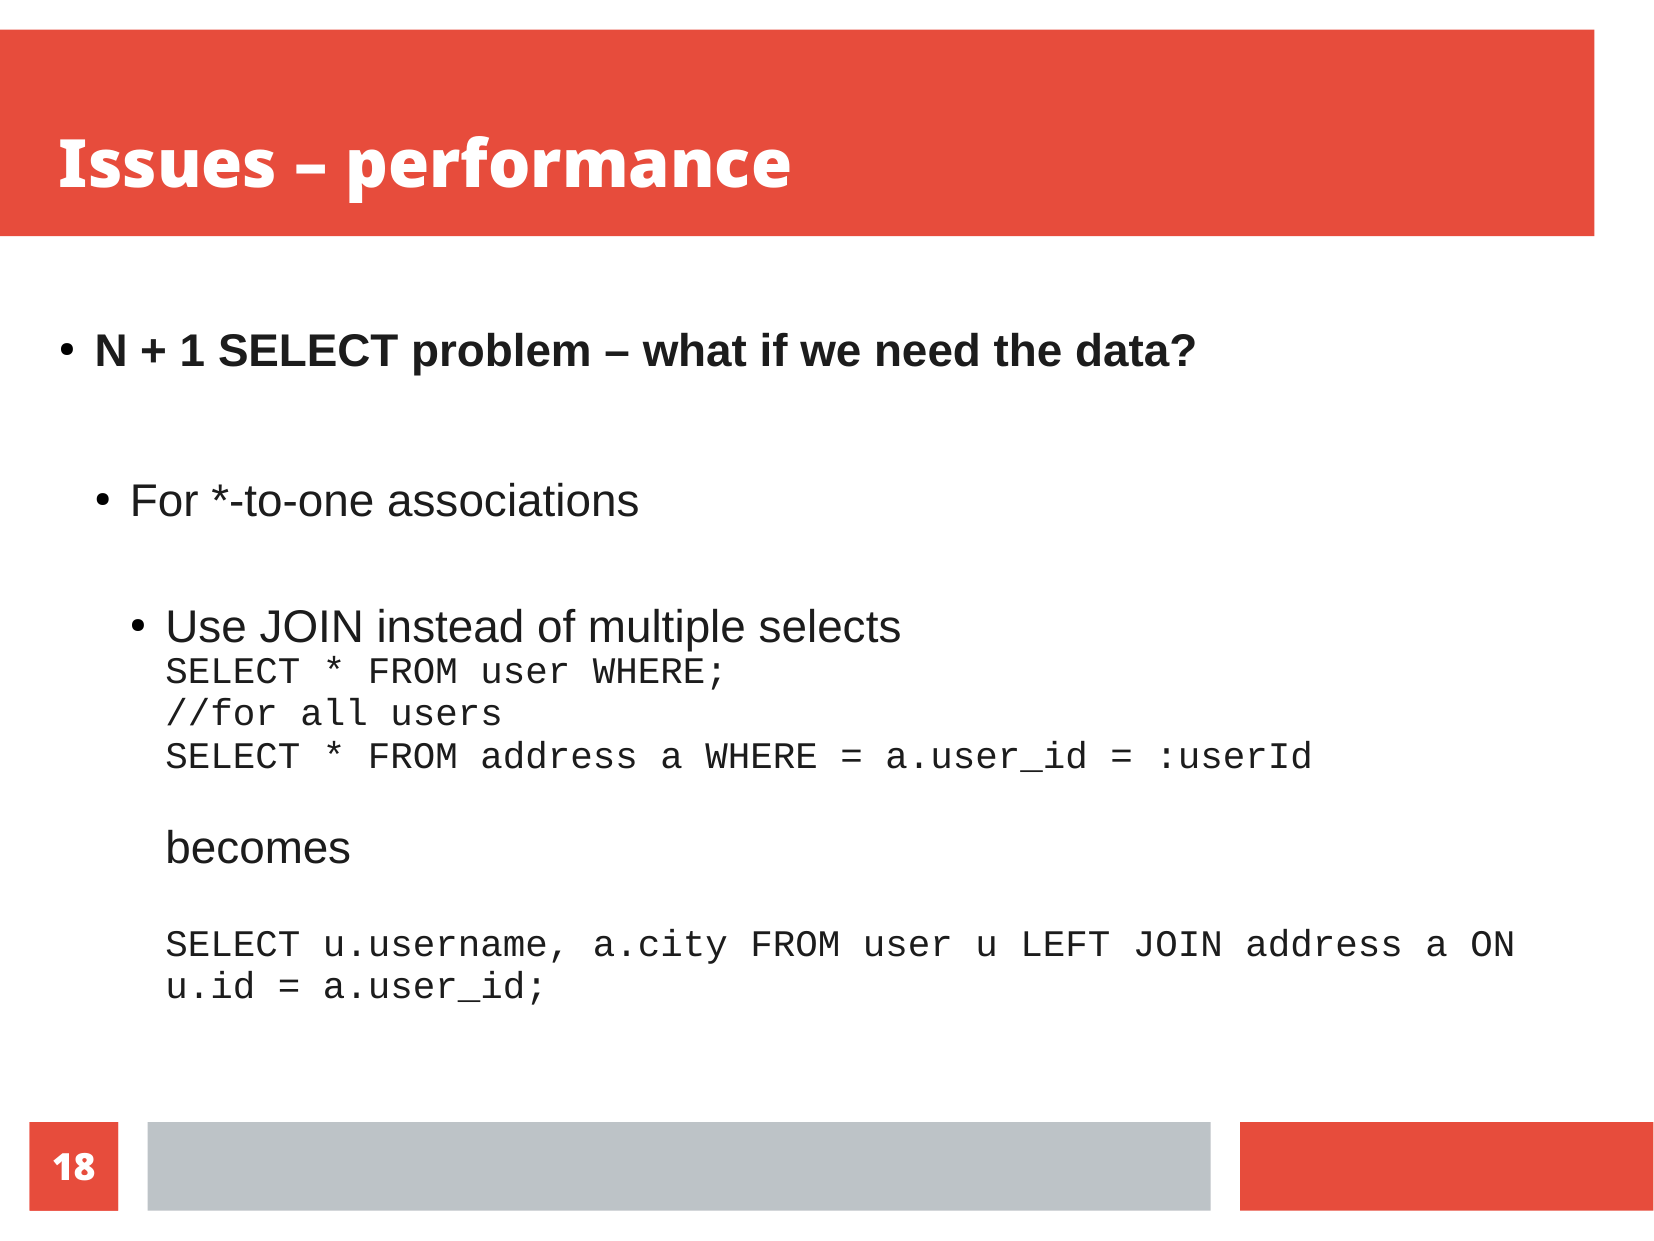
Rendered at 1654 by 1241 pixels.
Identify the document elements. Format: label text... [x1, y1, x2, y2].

list N + 1 SELECT problem – what if we need the data? For *-to-one associations Use JOIN instead of multiple selects SELECT * FROM user WHERE; //for all users SELECT * FROM address a WHERE = a.user_id = :userId becomes SELECT u.username, a.city FROM user u LEFT JOIN address a ON u.id = a.user_id; [59, 324, 1565, 1087]
title Issues – performance [59, 59, 1595, 207]
